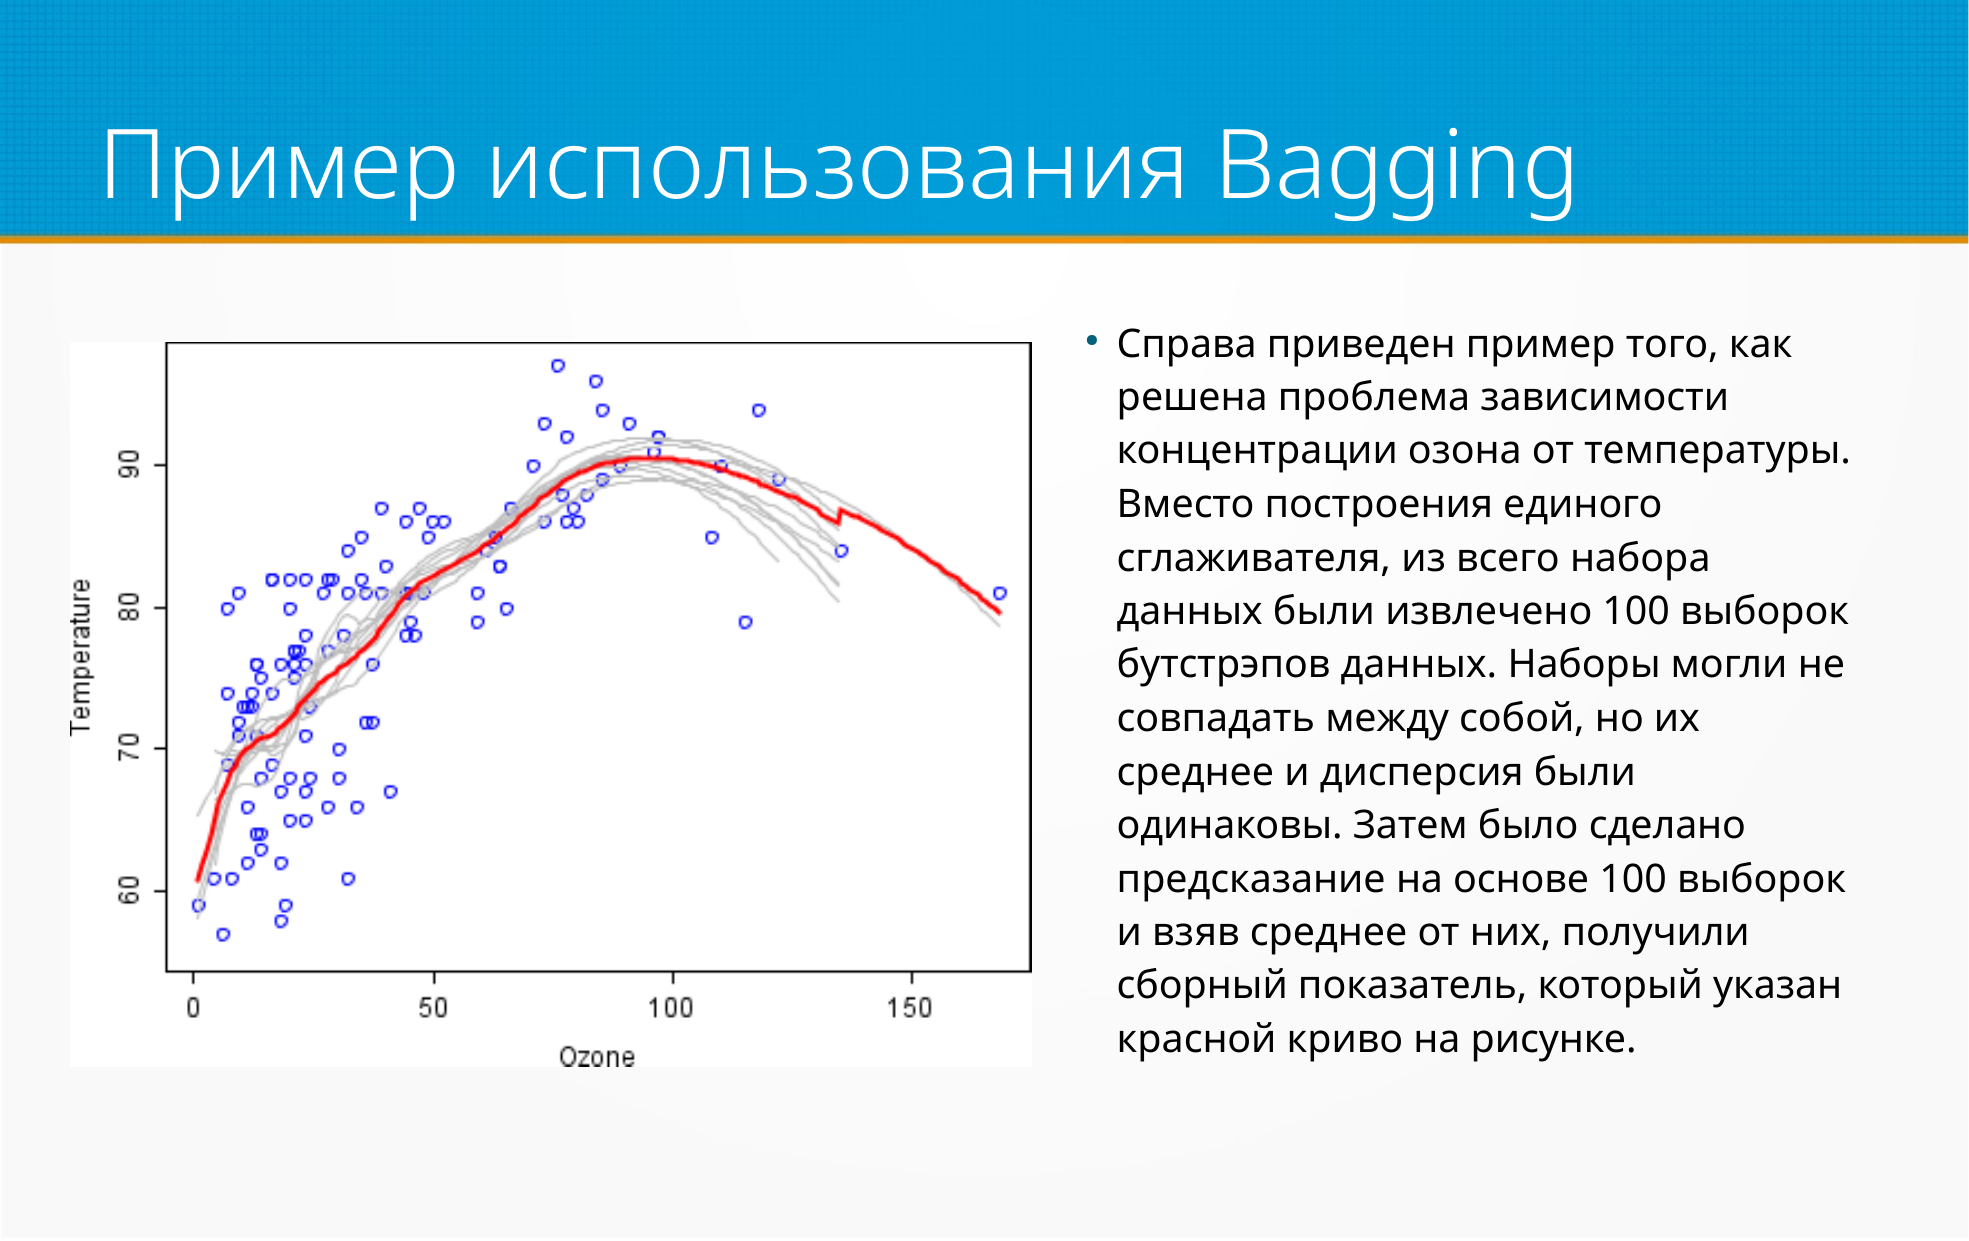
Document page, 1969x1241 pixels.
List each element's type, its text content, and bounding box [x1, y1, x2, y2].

list Справа приведен пример того, как решена проблема зависимости концентрации озона от температуры. Вместо построения единого сглаживателя, из всего набора данных были извлечено 100 выборок бутстрэпов данных. Наборы могли не совпадать между собой, но их среднее и дисперсия были одинаковы. Затем было сделано предсказание на основе 100 выборок и взяв среднее от них, получили сборный показатель, который указан красной криво на рисунке. [1074, 315, 1861, 1081]
picture [0, 233, 1969, 1241]
title Пример использования Bagging [98, 19, 1870, 227]
